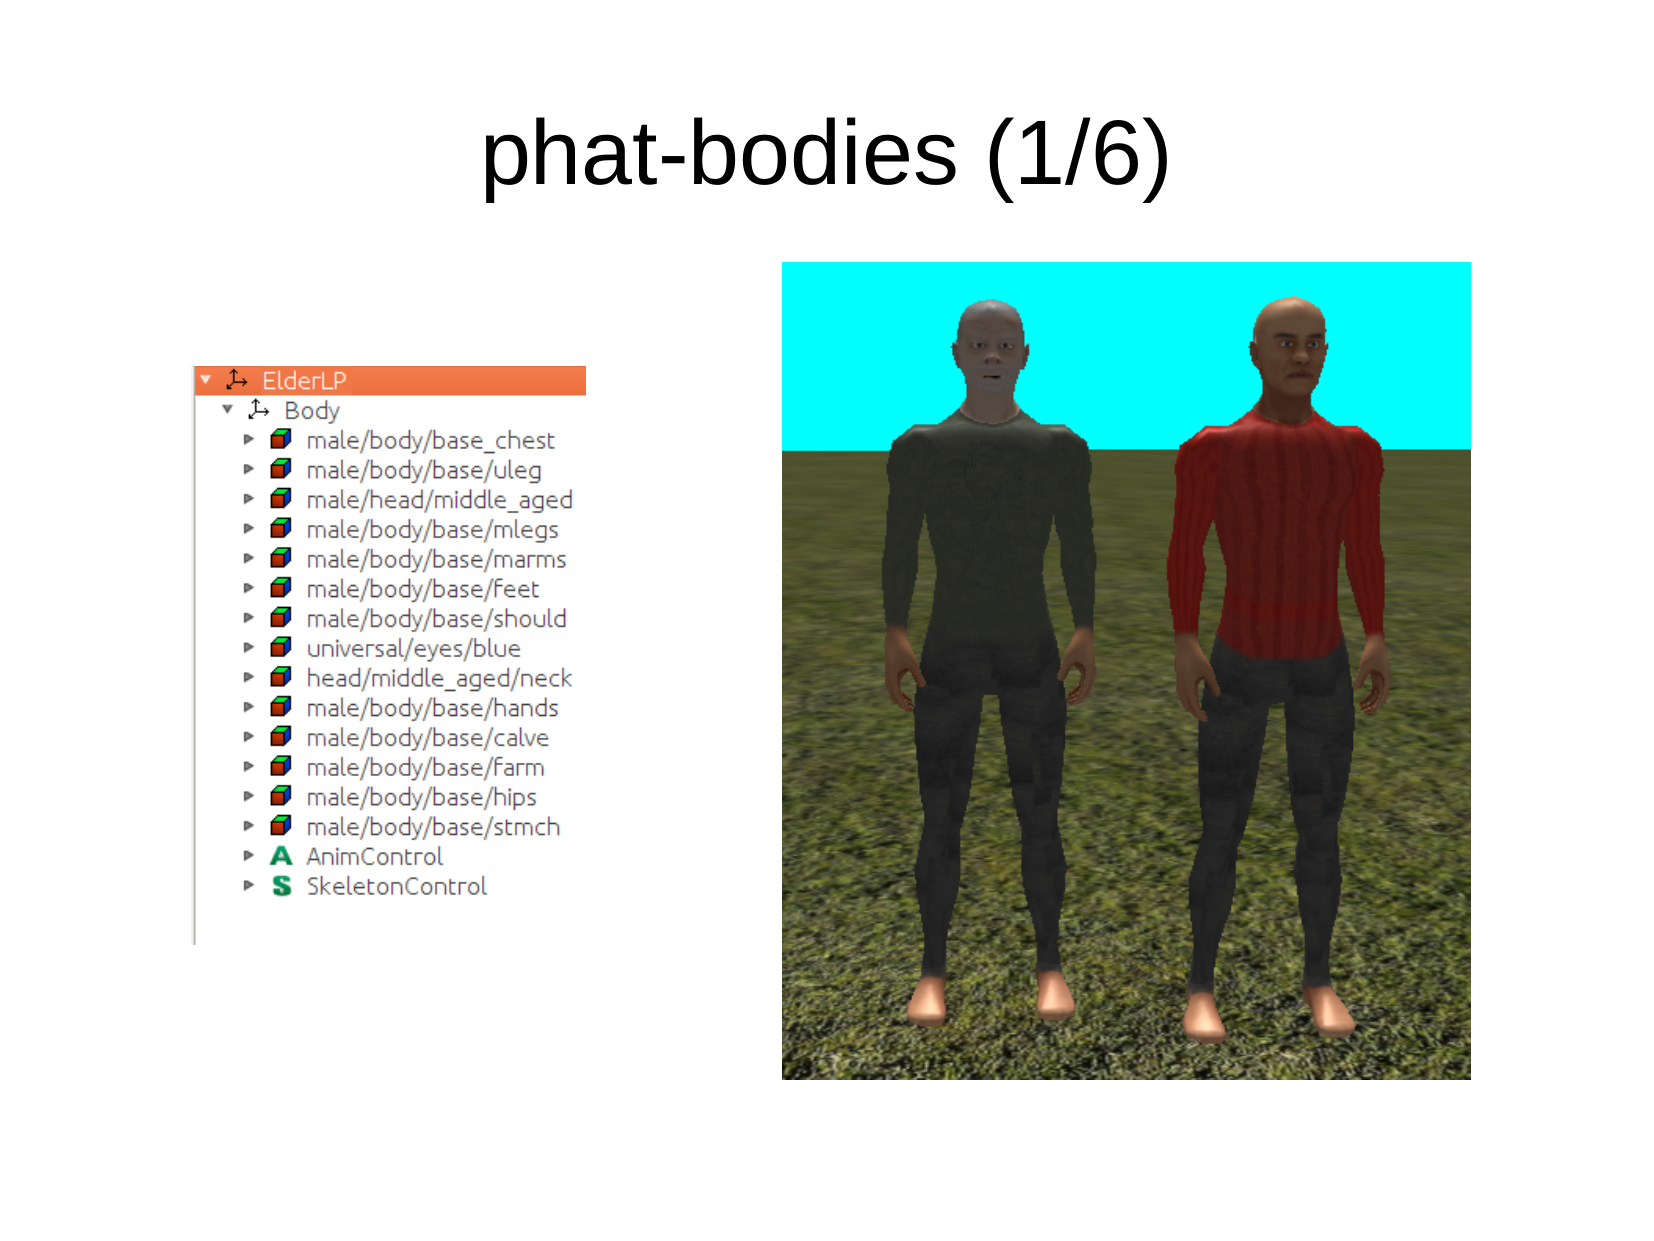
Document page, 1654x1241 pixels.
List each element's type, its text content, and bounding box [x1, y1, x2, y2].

picture [191, 366, 586, 946]
picture [782, 262, 1471, 1081]
title phat-bodies (1/6) [82, 49, 1571, 257]
